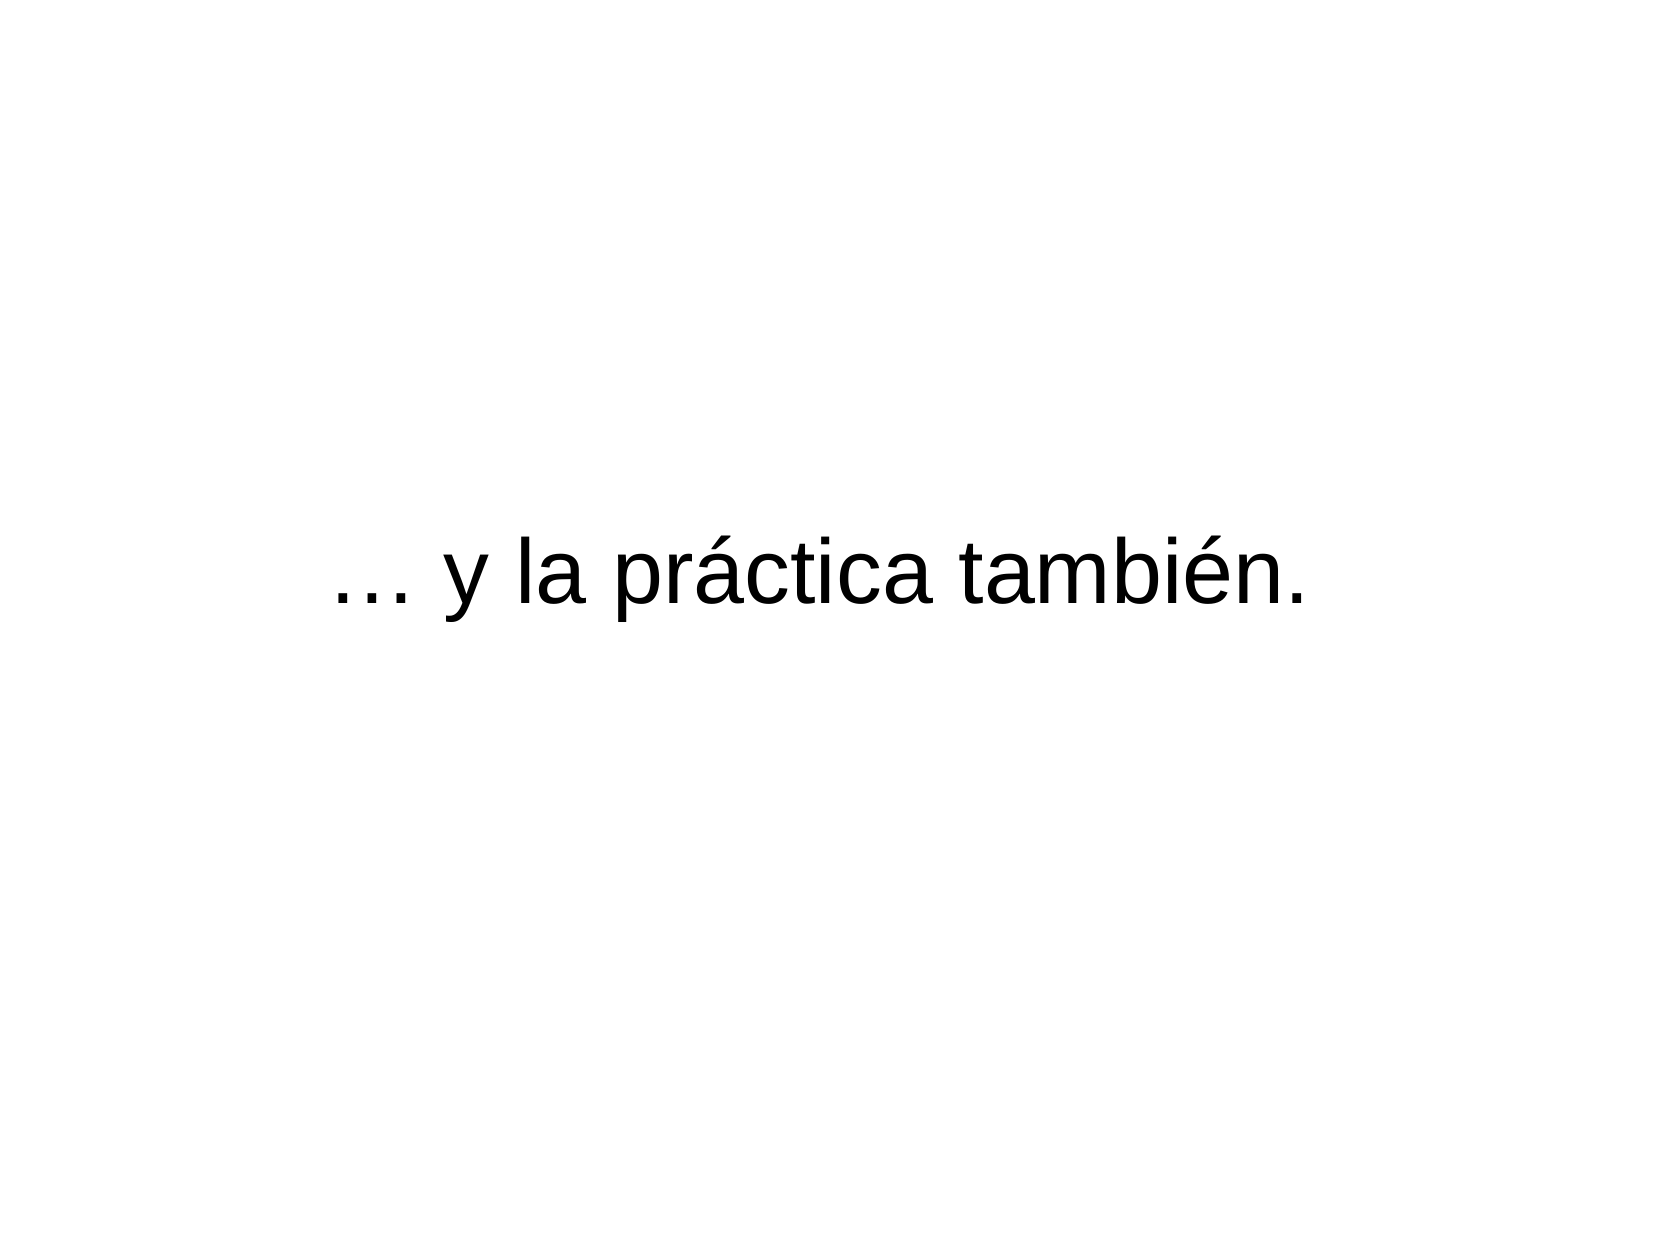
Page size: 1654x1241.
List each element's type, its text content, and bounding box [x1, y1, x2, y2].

title … y la práctica también. [75, 467, 1564, 676]
